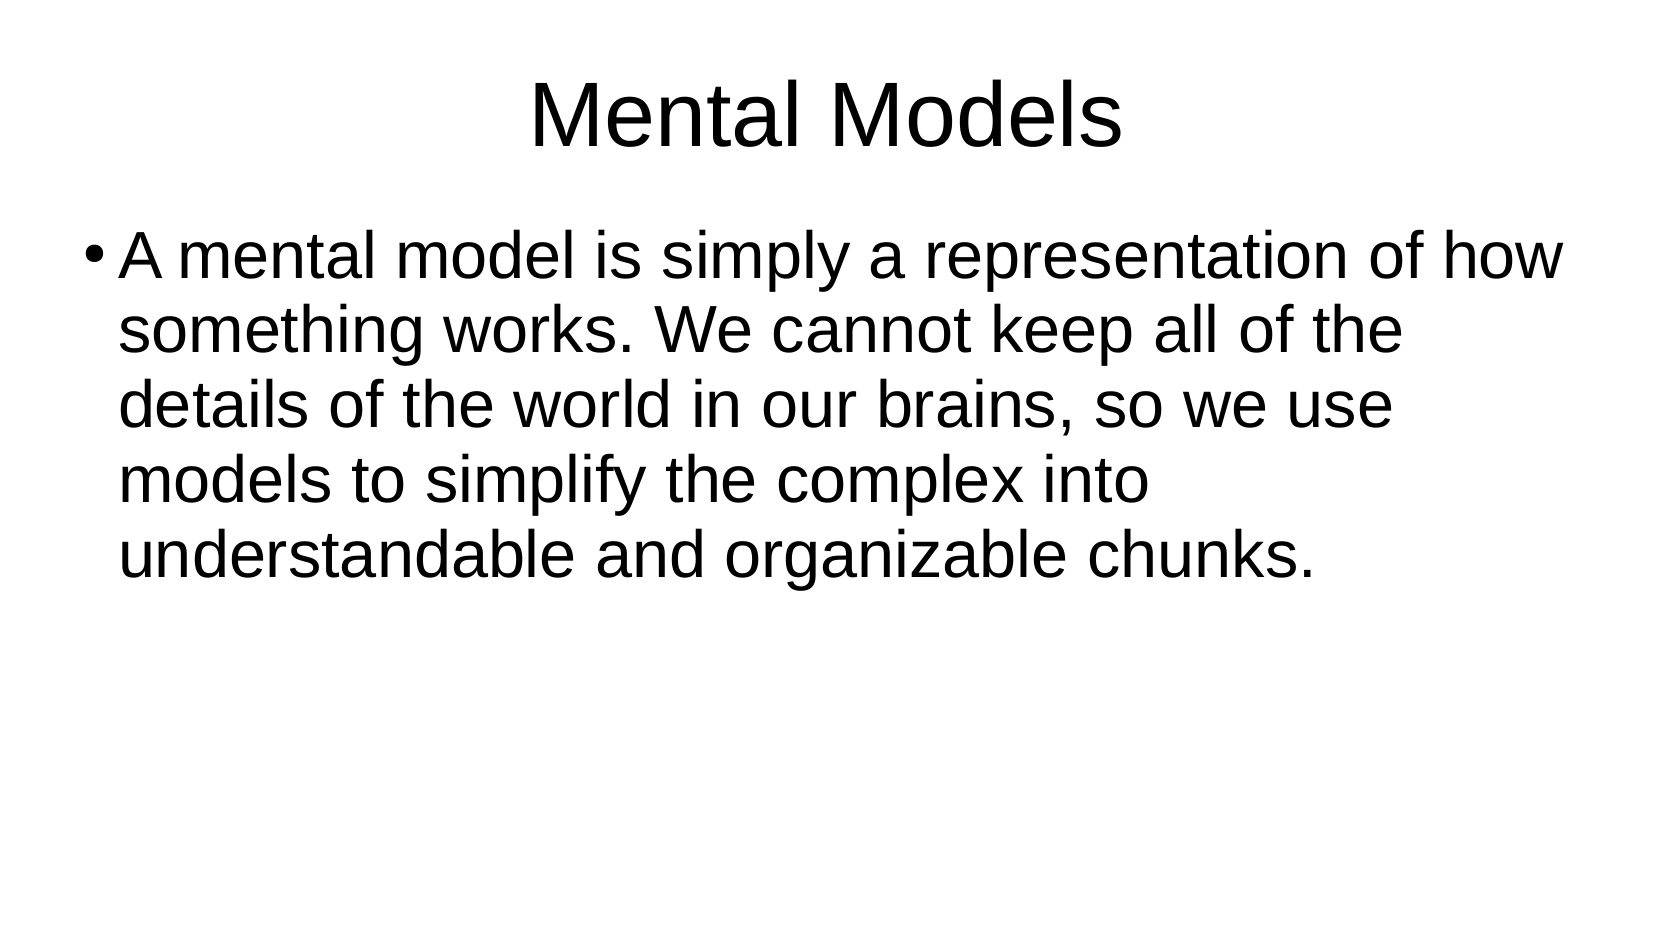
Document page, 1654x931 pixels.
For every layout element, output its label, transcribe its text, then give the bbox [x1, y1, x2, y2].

subtitle A mental model is simply a representation of how something works. We cannot keep all of the details of the world in our brains, so we use models to simplify the complex into understandable and organizable chunks. [82, 217, 1571, 758]
title Mental Models [82, 37, 1571, 193]
